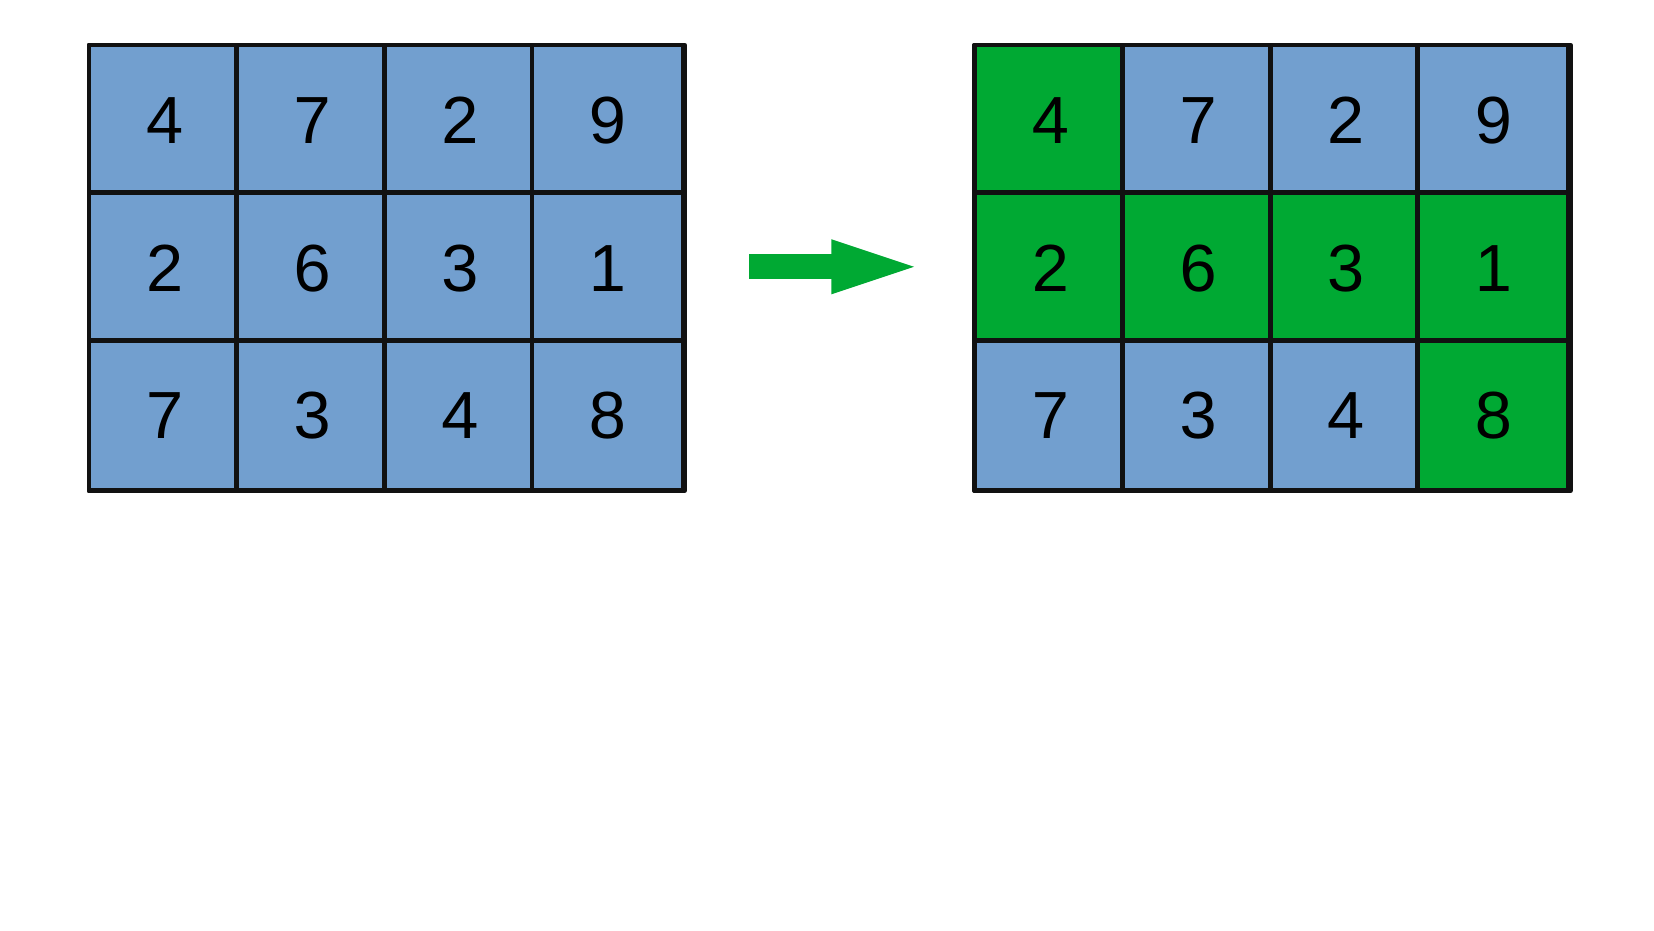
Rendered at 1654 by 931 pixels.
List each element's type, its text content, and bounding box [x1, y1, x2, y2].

text_box 8 [531, 340, 683, 491]
text_box 3 [384, 192, 531, 340]
text_box 2 [384, 45, 531, 192]
text_box 3 [236, 340, 384, 491]
text_box 6 [1122, 192, 1270, 340]
text_box 2 [1270, 45, 1417, 192]
text_box 3 [1122, 340, 1270, 491]
text_box 9 [531, 45, 683, 192]
text_box 4 [974, 45, 1122, 192]
text_box 4 [89, 45, 236, 192]
text_box 4 [1270, 340, 1417, 491]
text_box 1 [531, 192, 683, 340]
text_box 2 [974, 192, 1122, 340]
text_box 6 [236, 192, 384, 340]
text_box 9 [1417, 45, 1569, 192]
text_box 7 [236, 45, 384, 192]
text_box 4 [384, 340, 531, 491]
text_box 7 [974, 340, 1122, 491]
text_box 8 [1417, 340, 1569, 491]
text_box 1 [1417, 192, 1569, 340]
text_box 7 [89, 340, 236, 491]
text_box 2 [89, 192, 236, 340]
text_box 3 [1270, 192, 1417, 340]
text_box 7 [1122, 45, 1270, 192]
